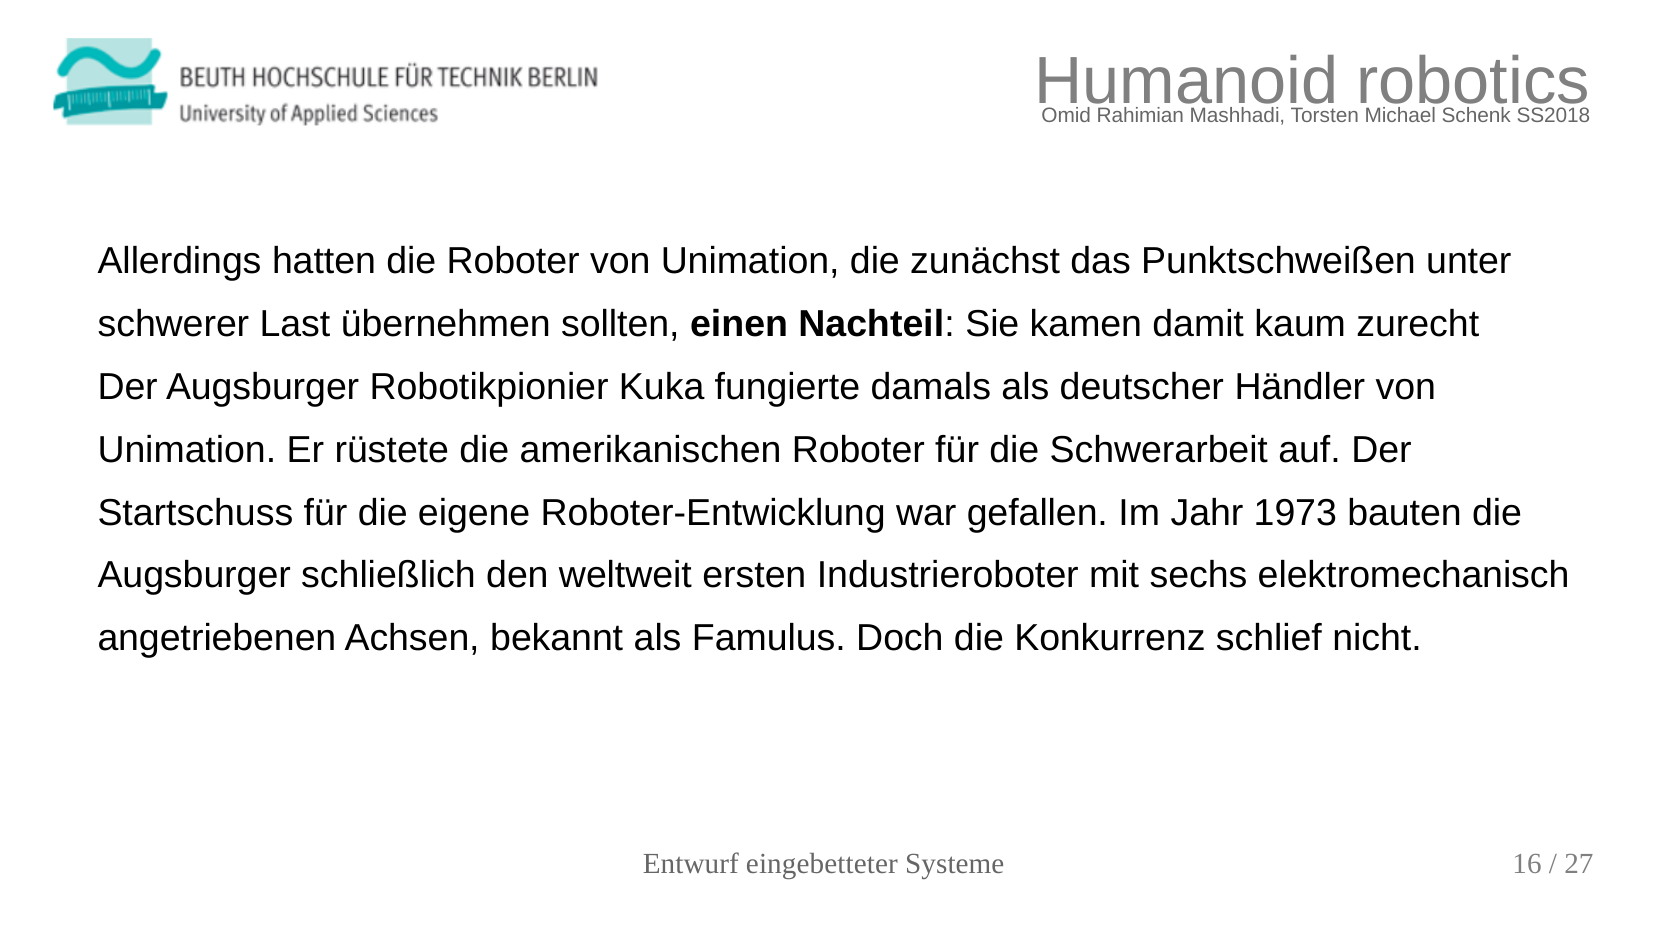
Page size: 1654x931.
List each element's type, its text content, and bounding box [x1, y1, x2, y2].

text_box Omid Rahimian Mashhadi, Torsten Michael Schenk SS2018 [1026, 96, 1611, 151]
text_box Humanoid robotics [1020, 35, 1642, 126]
text_box Allerdings hatten die Roboter von Unimation, die zunächst das Punktschweißen unter schwerer Last übernehmen sollten, einen Nachteil: Sie kamen damit kaum zurecht Der Augsburger Robotikpionier Kuka fungierte damals als deutscher Händler von Unimation. Er rüstete die amerikanischen Roboter für die Schwerarbeit auf. Der Startschuss für die eigene Roboter-Entwicklung war gefallen. Im Jahr 1973 bauten die Augsburger schließlich den weltweit ersten Industrieroboter mit sechs elektromechanisch angetriebenen Achsen, bekannt als Famulus. Doch die Konkurrenz schlief nicht. [82, 210, 1591, 661]
text_box / 27 [1526, 840, 1632, 888]
title [82, 12, 1571, 210]
picture [15, 29, 661, 145]
